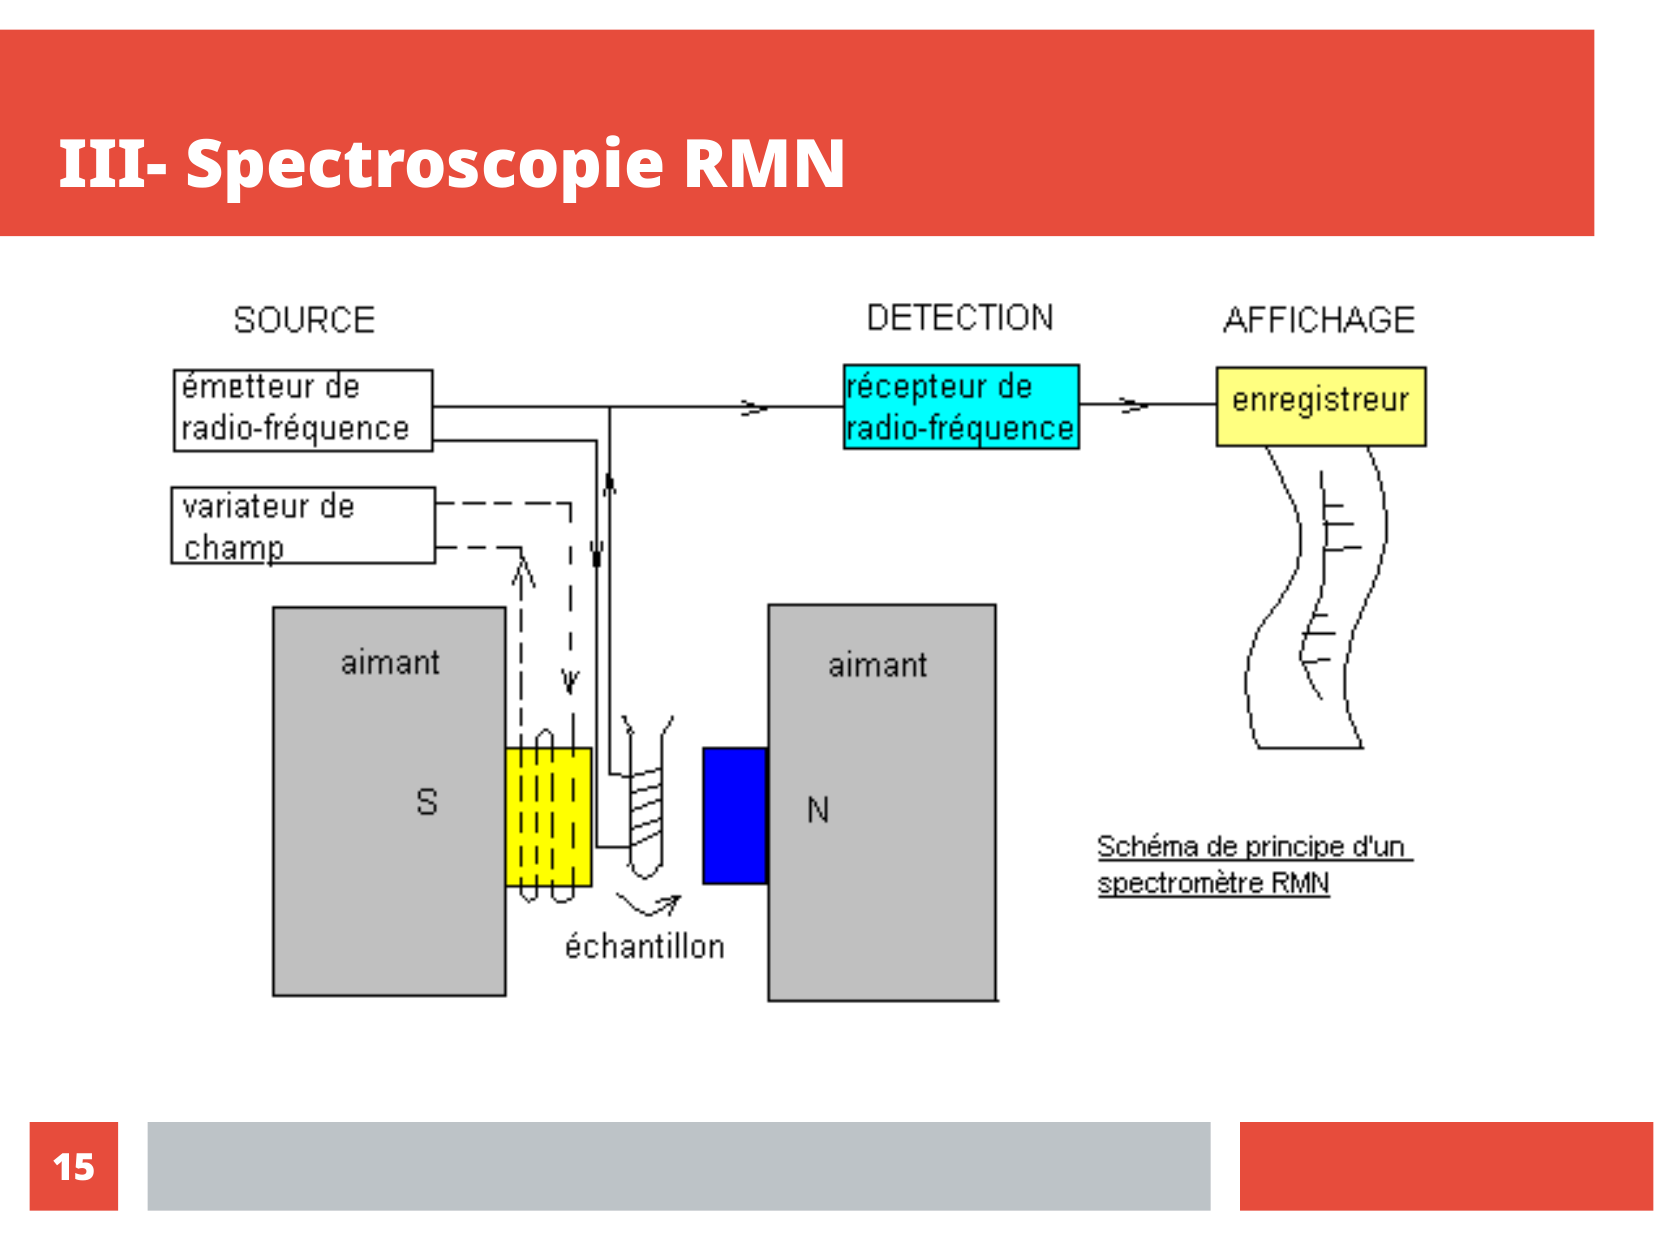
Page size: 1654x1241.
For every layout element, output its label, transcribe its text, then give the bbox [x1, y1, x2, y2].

title III- Spectroscopie RMN [59, 59, 1595, 207]
picture [153, 289, 1446, 1063]
